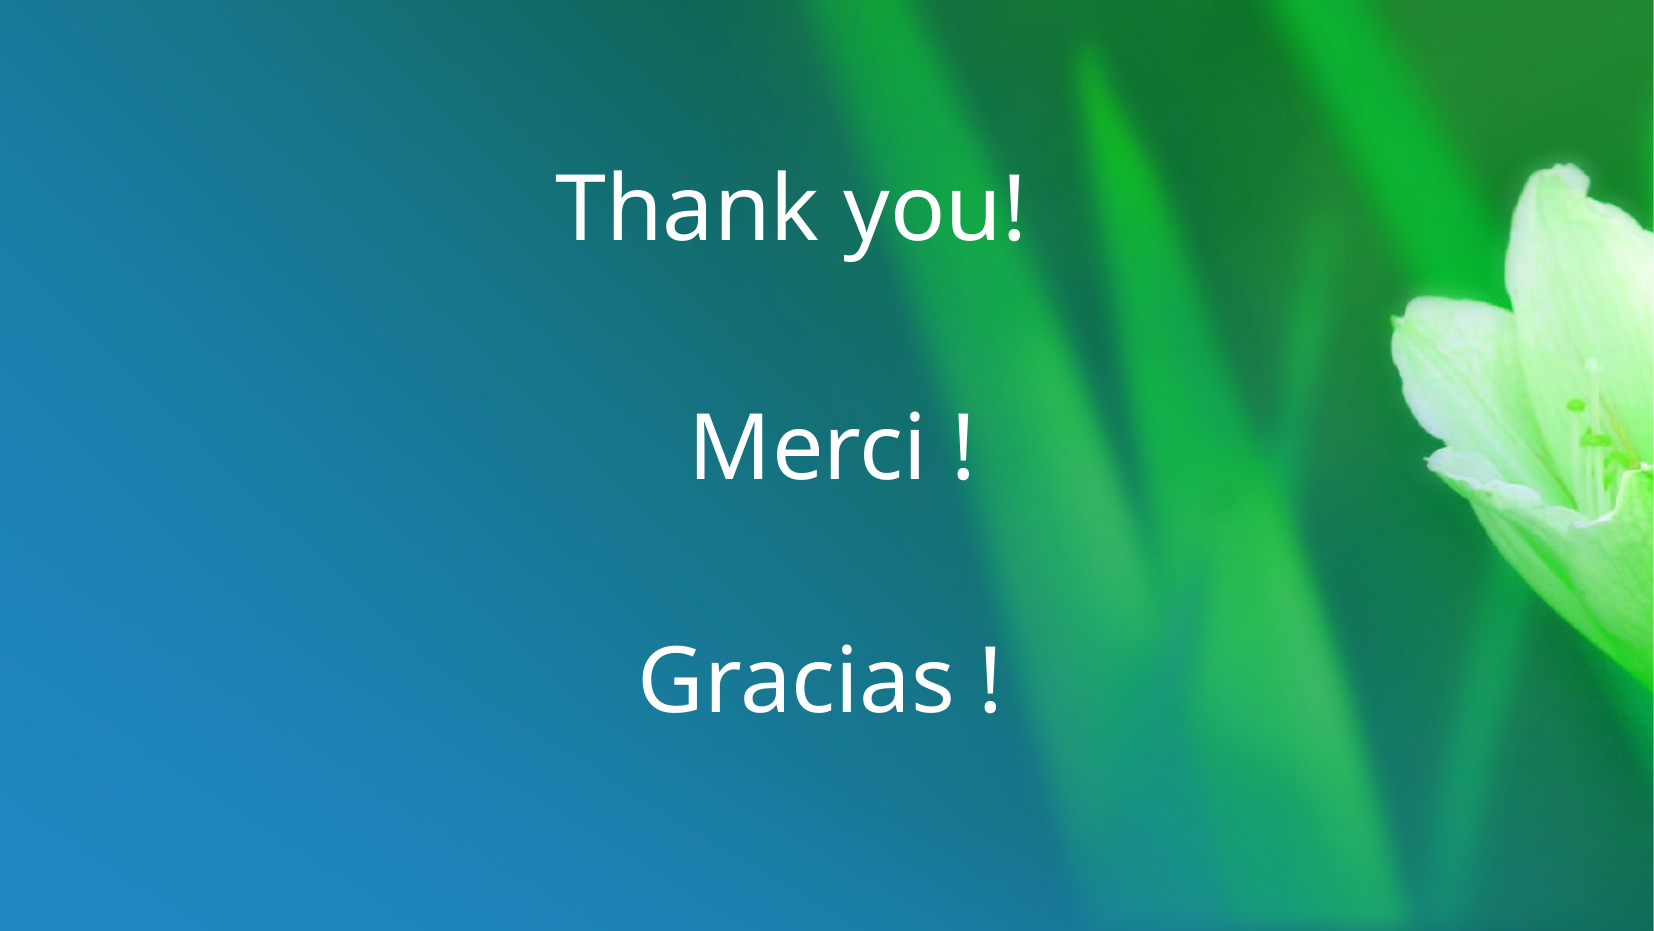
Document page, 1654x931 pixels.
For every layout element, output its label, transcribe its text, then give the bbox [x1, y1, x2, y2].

text_box Merci ! [88, 380, 1577, 506]
text_box Gracias ! [76, 613, 1565, 739]
picture [0, 0, 1654, 931]
text_box Thank you! [47, 140, 1536, 266]
